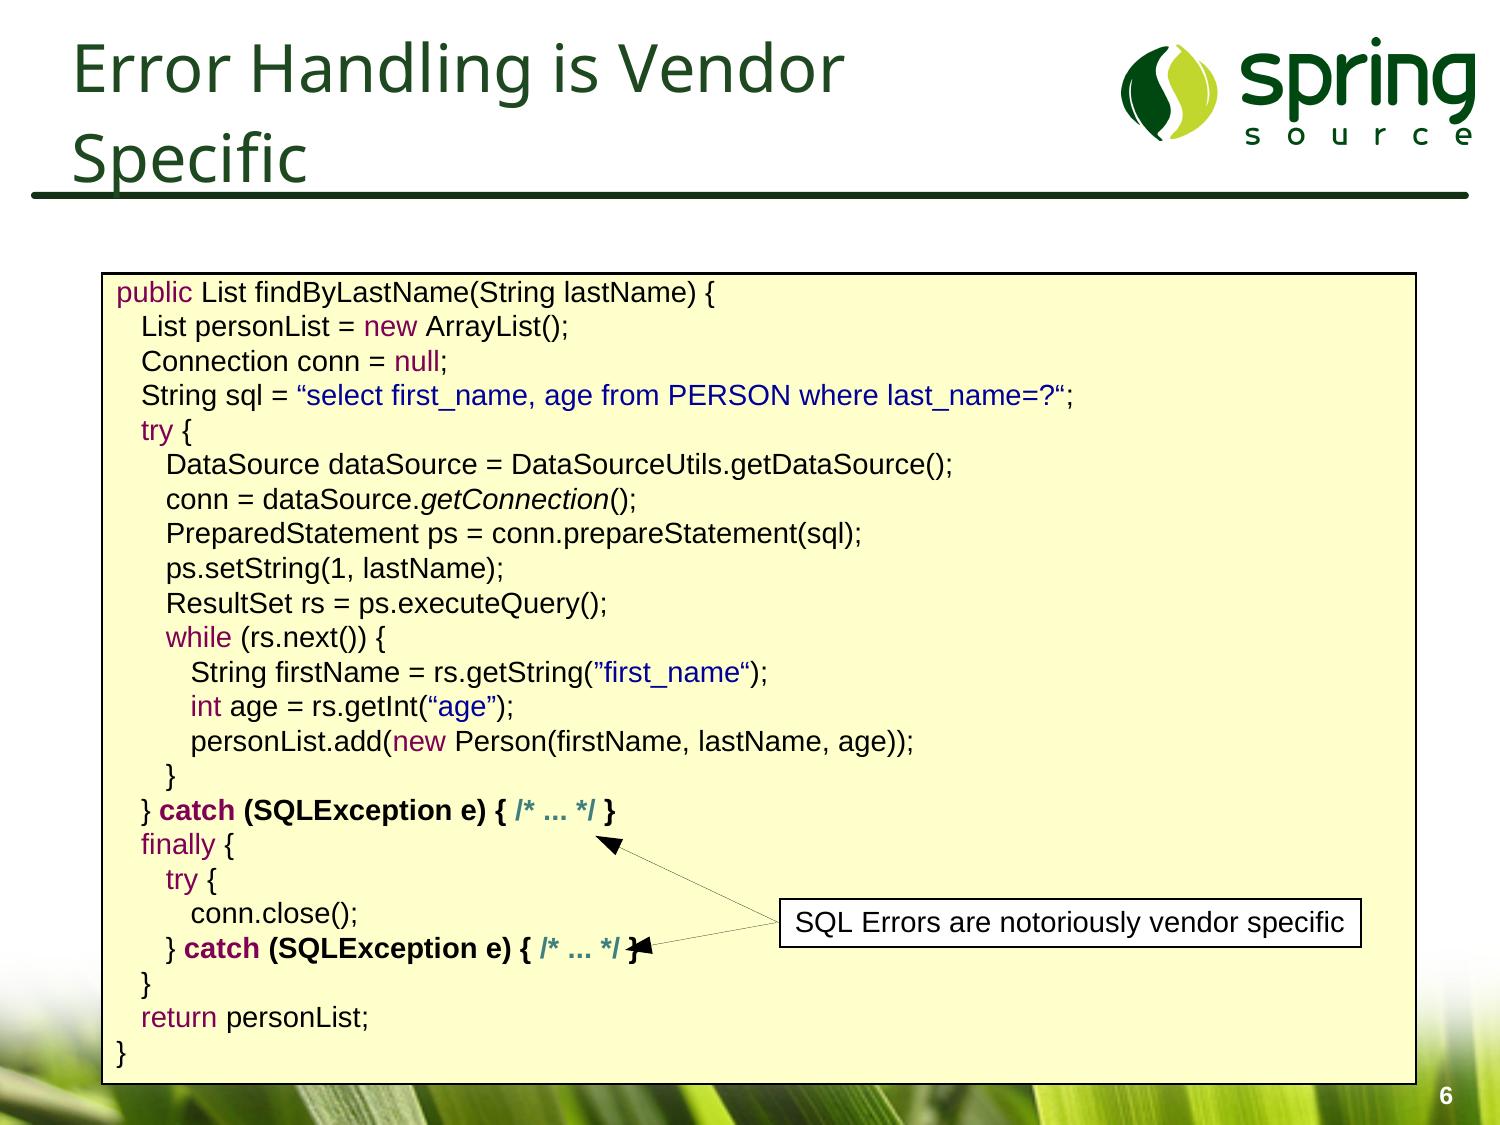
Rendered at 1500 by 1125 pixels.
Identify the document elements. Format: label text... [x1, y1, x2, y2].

title Error Handling is Vendor Specific [56, 13, 1089, 191]
text_box SQL Errors are notoriously vendor specific [780, 898, 1361, 947]
picture [0, 944, 1500, 1125]
picture [1121, 37, 1475, 145]
text_box public List findByLastName(String lastName) { List personList = new ArrayList(); Connection conn = null; String sql = “select first_name, age from PERSON where last_name=?“; try { DataSource dataSource = DataSourceUtils.getDataSource(); conn = dataSource.getConnection(); PreparedStatement ps = conn.prepareStatement(sql); ps.setString(1, lastName); ResultSet rs = ps.executeQuery(); while (rs.next()) { String firstName = rs.getString(”first_name“); int age = rs.getInt(“age”); personList.add(new Person(firstName, lastName, age)); } } catch (SQLException e) { /* ... */ } finally { try { conn.close(); } catch (SQLException e) { /* ... */ } } return personList; } [101, 273, 1417, 1084]
